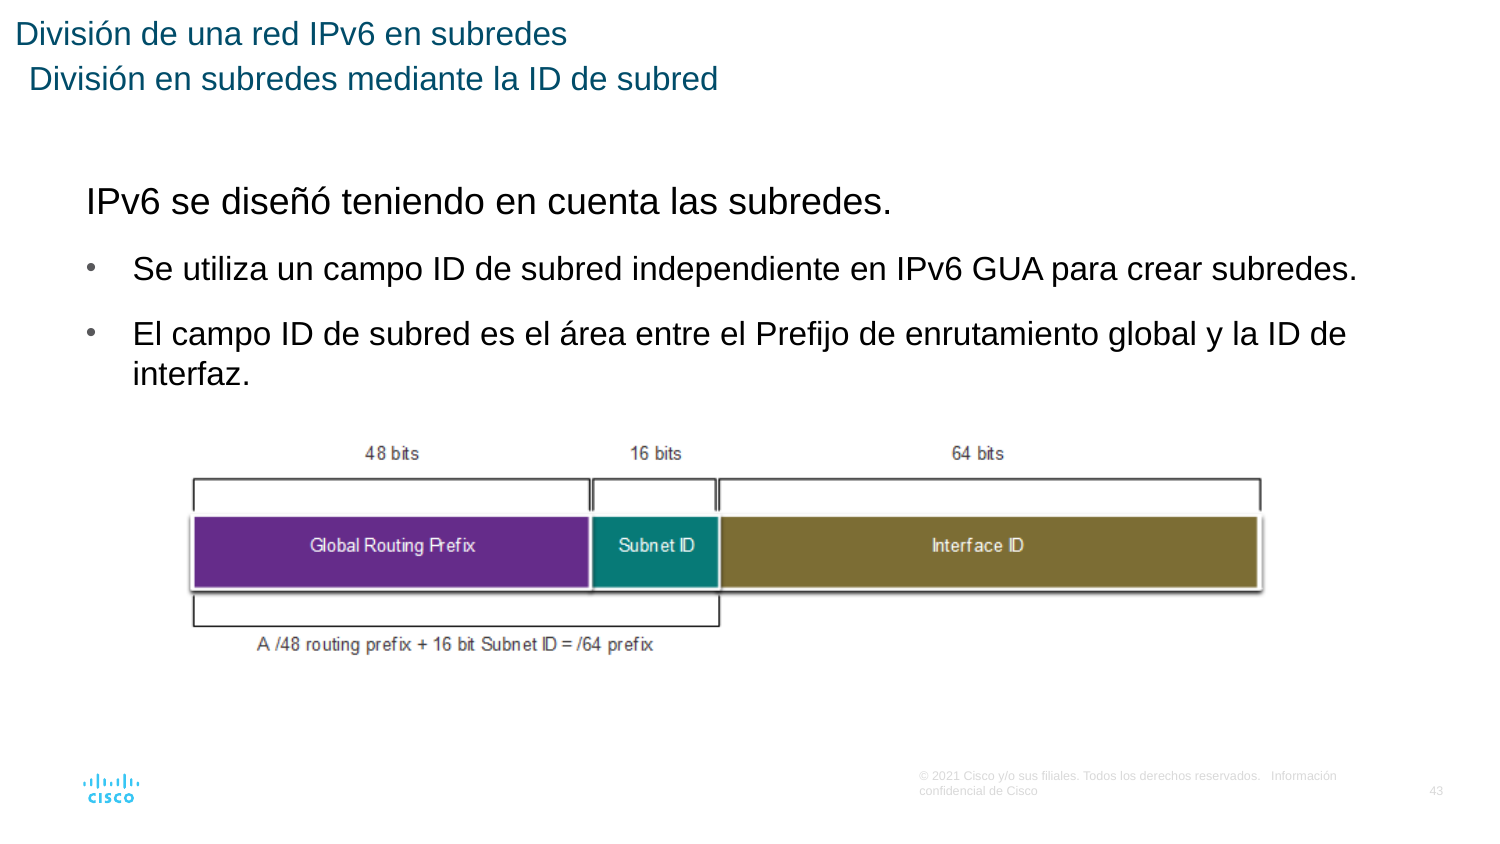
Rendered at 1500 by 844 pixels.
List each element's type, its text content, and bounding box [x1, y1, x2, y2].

picture [167, 421, 1284, 669]
list IPv6 se diseñó teniendo en cuenta las subredes. Se utiliza un campo ID de subred independiente en IPv6 GUA para crear subredes. El campo ID de subred es el área entre el Prefijo de enrutamiento global y la ID de interfaz. [70, 169, 1381, 432]
title División de una red IPv6 en subredes División en subredes mediante la ID de subred [0, 0, 1369, 121]
